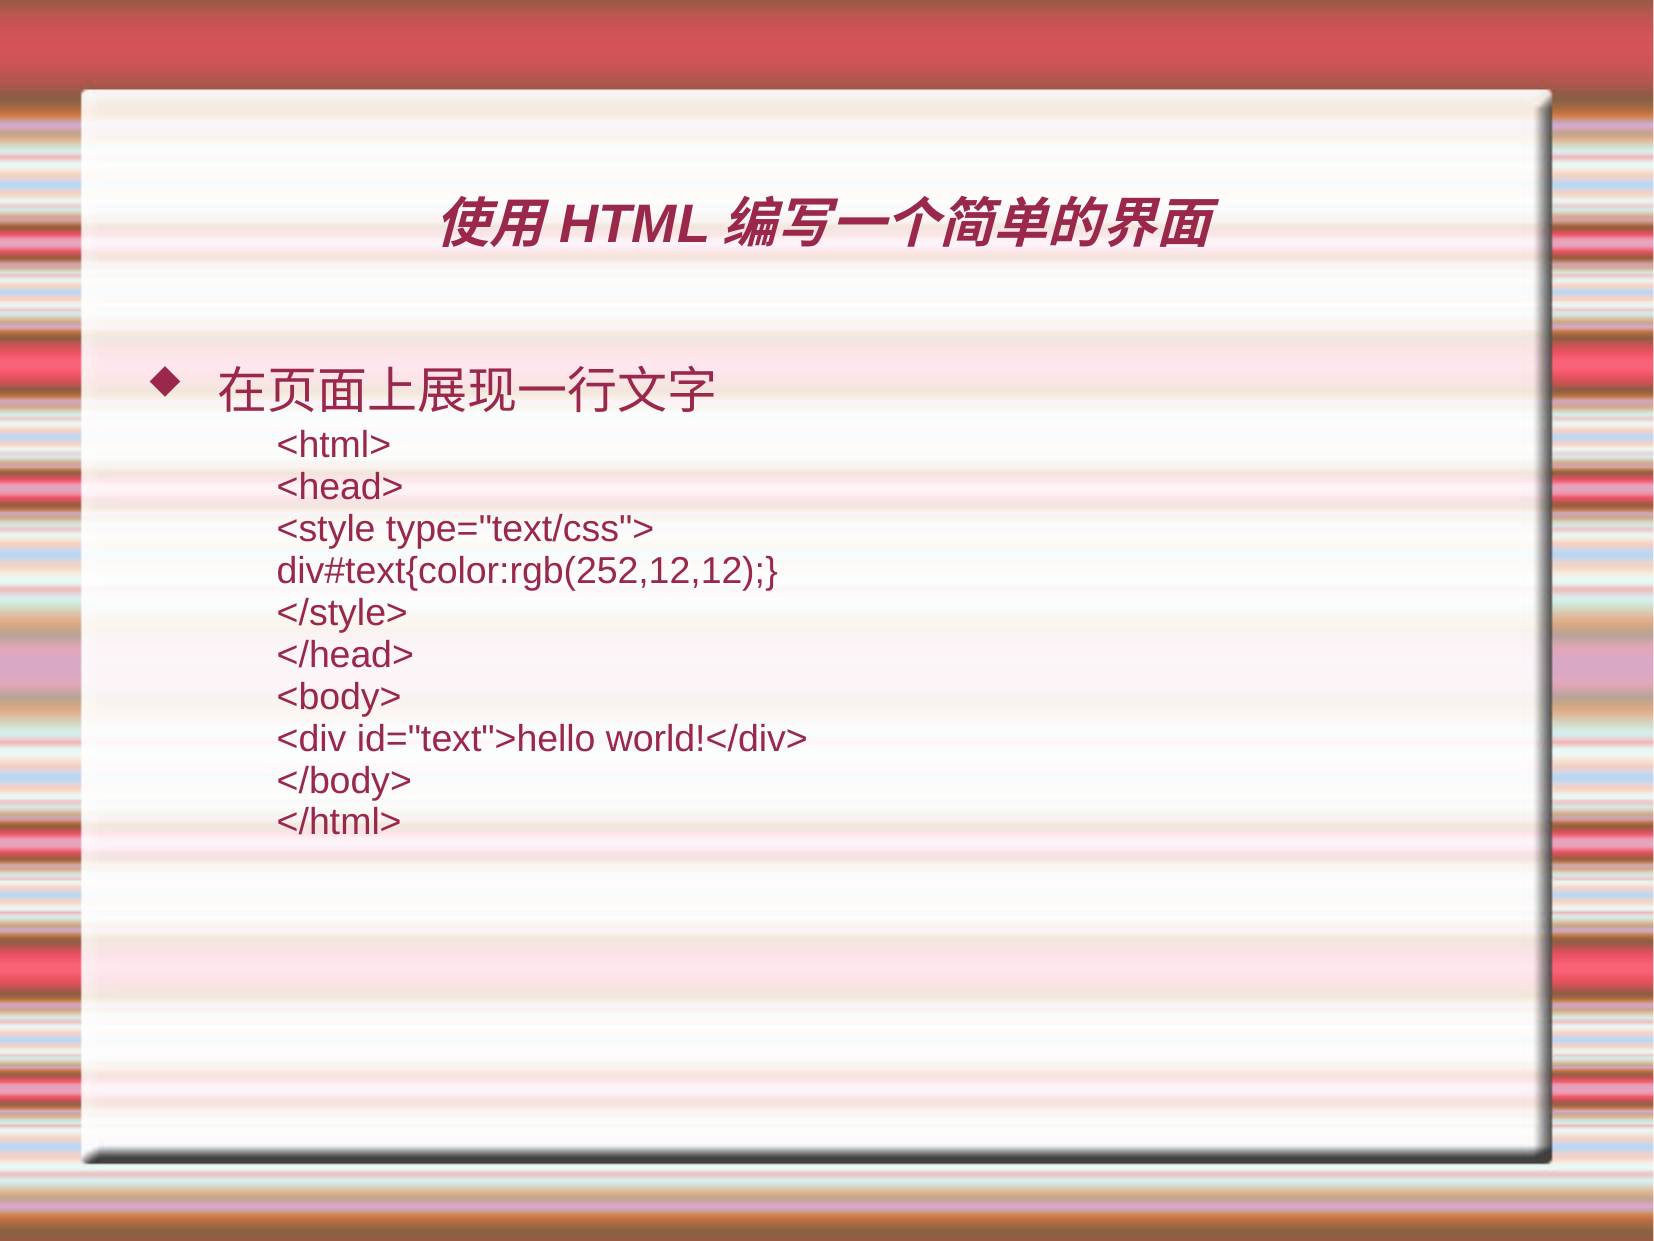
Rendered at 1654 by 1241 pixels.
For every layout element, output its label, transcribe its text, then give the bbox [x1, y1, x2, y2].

list 在页面上展现一行文字 <html> <head> <style type="text/css"> div#text{color:rgb(252,12,12);} </style> </head> <body> <div id="text">hello world!</div> </body> </html> [134, 350, 1516, 1132]
title 使用HTML编写一个简单的界面 [117, 114, 1530, 322]
picture [0, 0, 1654, 1241]
